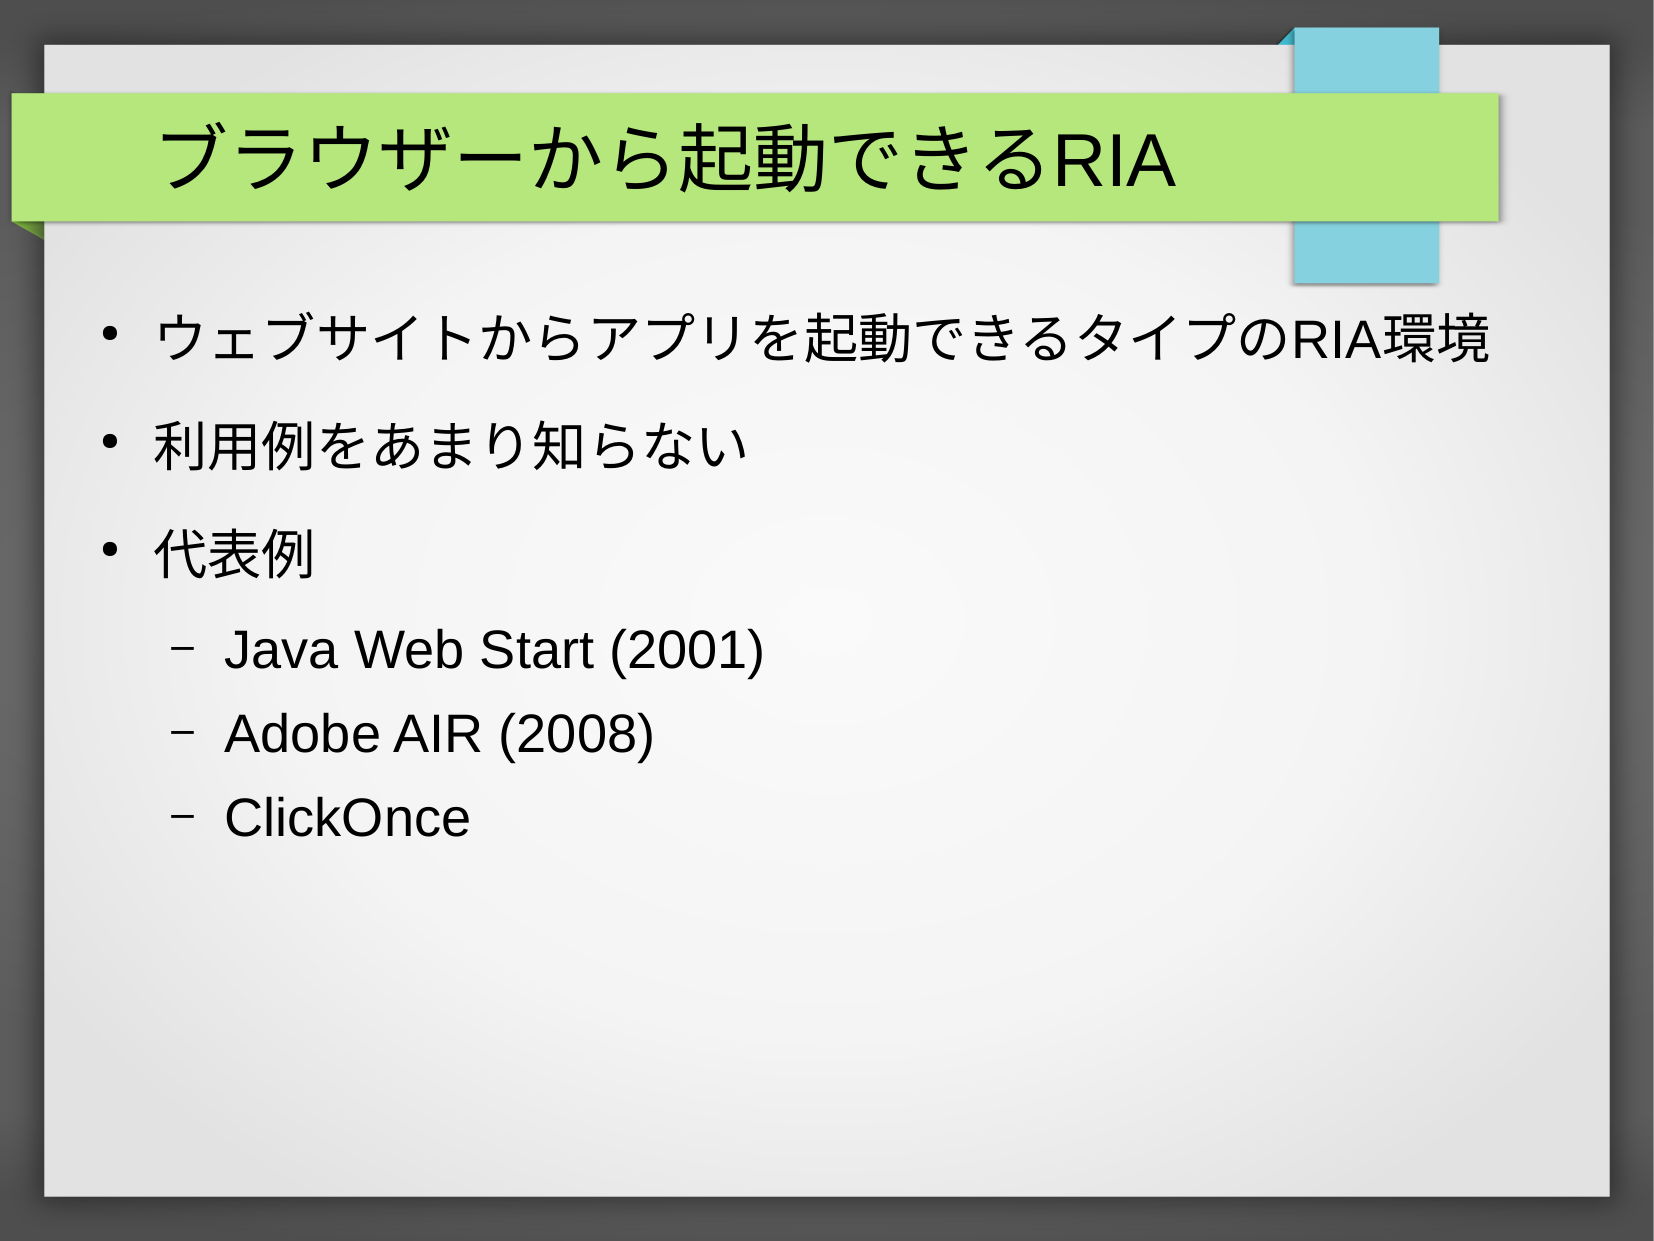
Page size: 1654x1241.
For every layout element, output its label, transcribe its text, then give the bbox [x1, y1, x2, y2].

title ブラウザーから起動できるRIA [82, 94, 1264, 213]
list ウェブサイトからアプリを起動できるタイプのRIA環境 利用例をあまり知らない 代表例 Java Web Start (2001) Adobe AIR (2008) ClickOnce [82, 295, 1571, 1015]
picture [0, 0, 1654, 1241]
